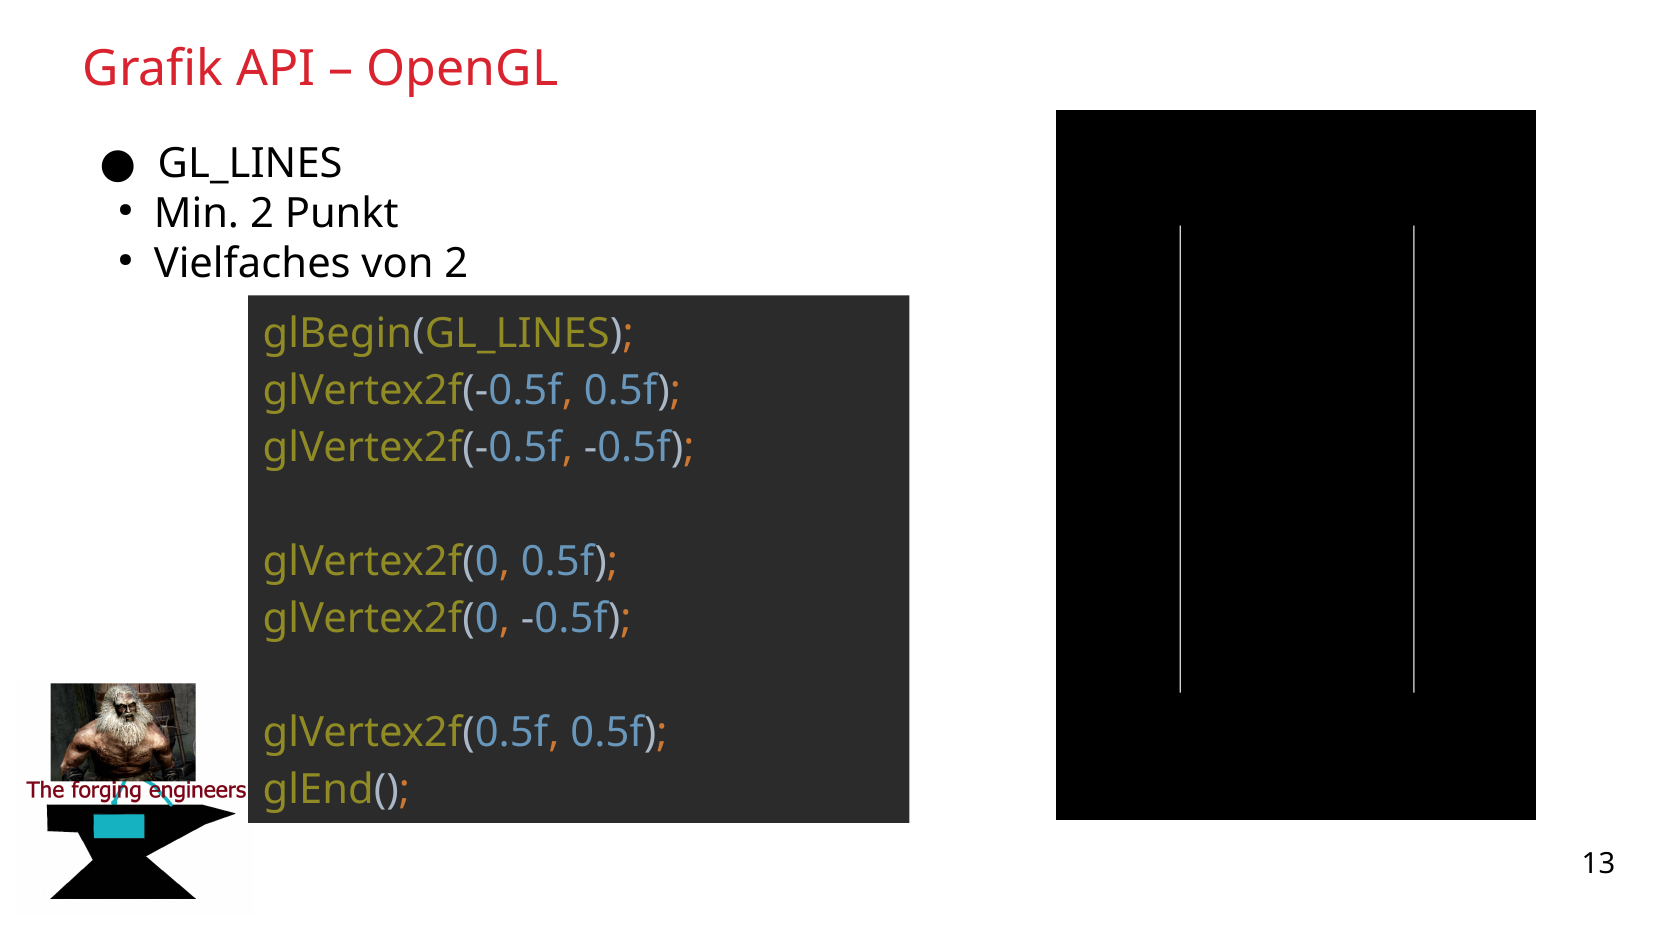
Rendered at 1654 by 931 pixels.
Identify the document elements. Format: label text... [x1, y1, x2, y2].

picture [1056, 110, 1536, 820]
picture [17, 679, 254, 916]
text_box GL_LINES Min. 2 Punkt Vielfaches von 2 [82, 135, 851, 284]
text_box glBegin(GL_LINES); glVertex2f(-0.5f, 0.5f); glVertex2f(-0.5f, -0.5f); glVertex2f(0, 0.5f); glVertex2f(0, -0.5f); glVertex2f(0.5f, 0.5f); glEnd(); [248, 295, 910, 736]
title Grafik API – OpenGL [82, 37, 1571, 95]
